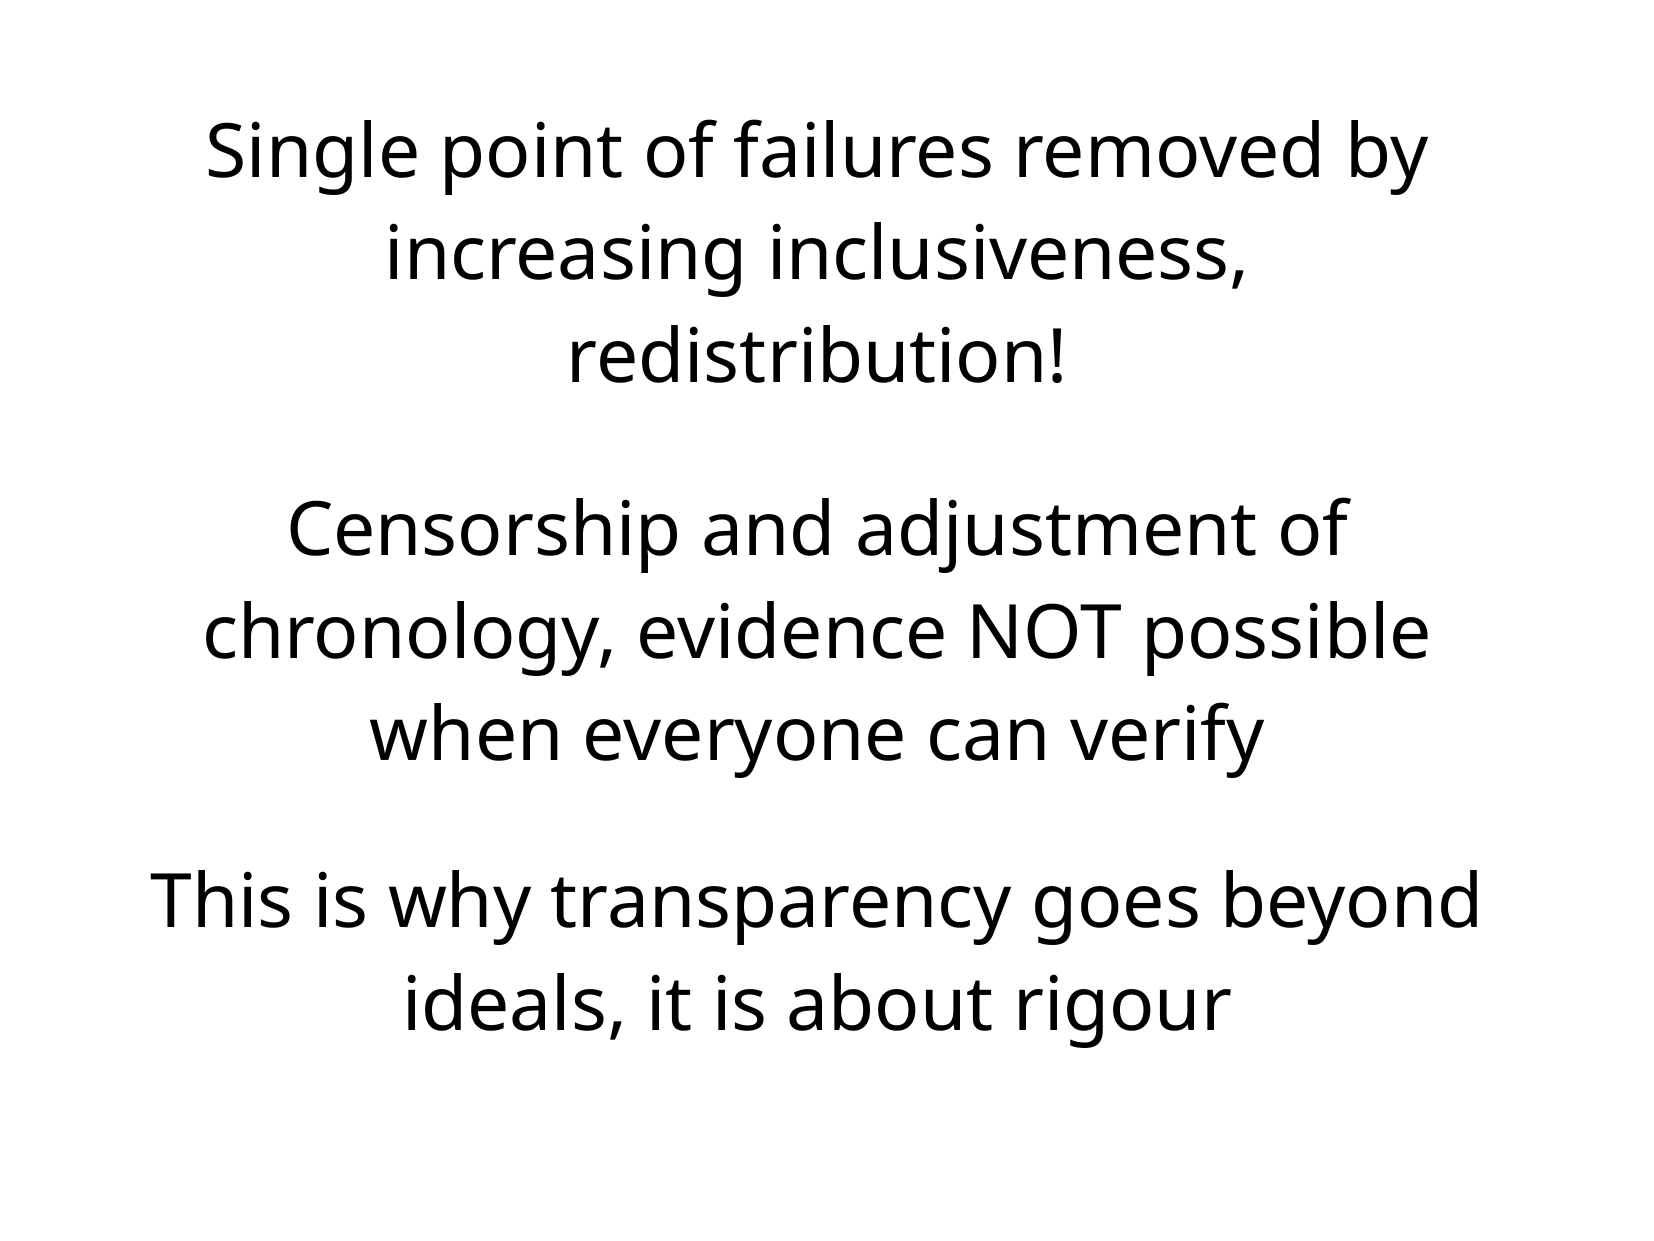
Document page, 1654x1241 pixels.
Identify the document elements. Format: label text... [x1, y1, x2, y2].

text_box Single point of failures removed by increasing inclusiveness, redistribution! [120, 90, 1516, 468]
text_box This is why transparency goes beyond ideals, it is about rigour [120, 840, 1516, 1241]
text_box Censorship and adjustment of chronology, evidence NOT possible when everyone can verify [120, 468, 1516, 840]
